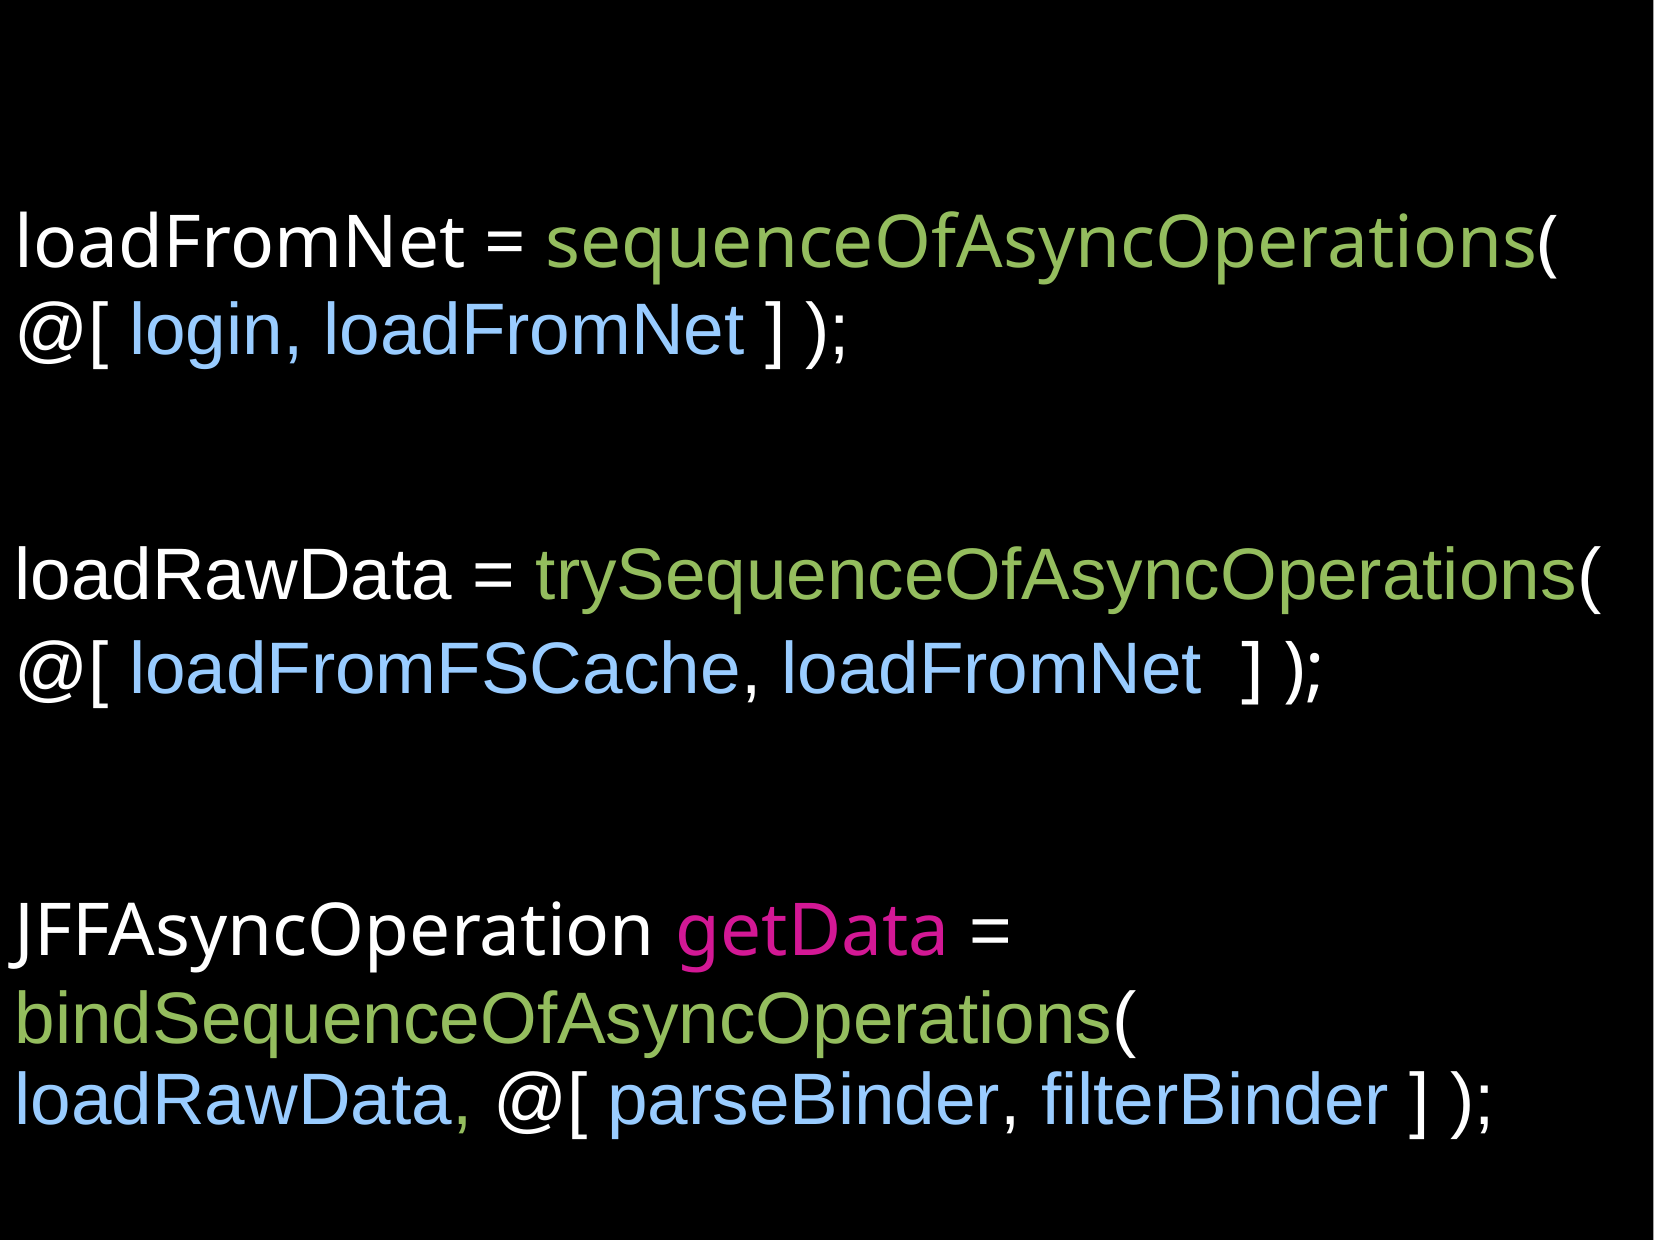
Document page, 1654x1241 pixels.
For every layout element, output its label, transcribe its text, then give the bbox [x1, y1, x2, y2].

text_box loadFromNet = sequenceOfAsyncOperations( @[ login, loadFromNet ] ); loadRawData = trySequenceOfAsyncOperations( @[ loadFromFSCache, loadFromNet ] ); JFFAsyncOperation getData = bindSequenceOfAsyncOperations( loadRawData, @[ parseBinder, filterBinder ] ); [0, 82, 1630, 1222]
